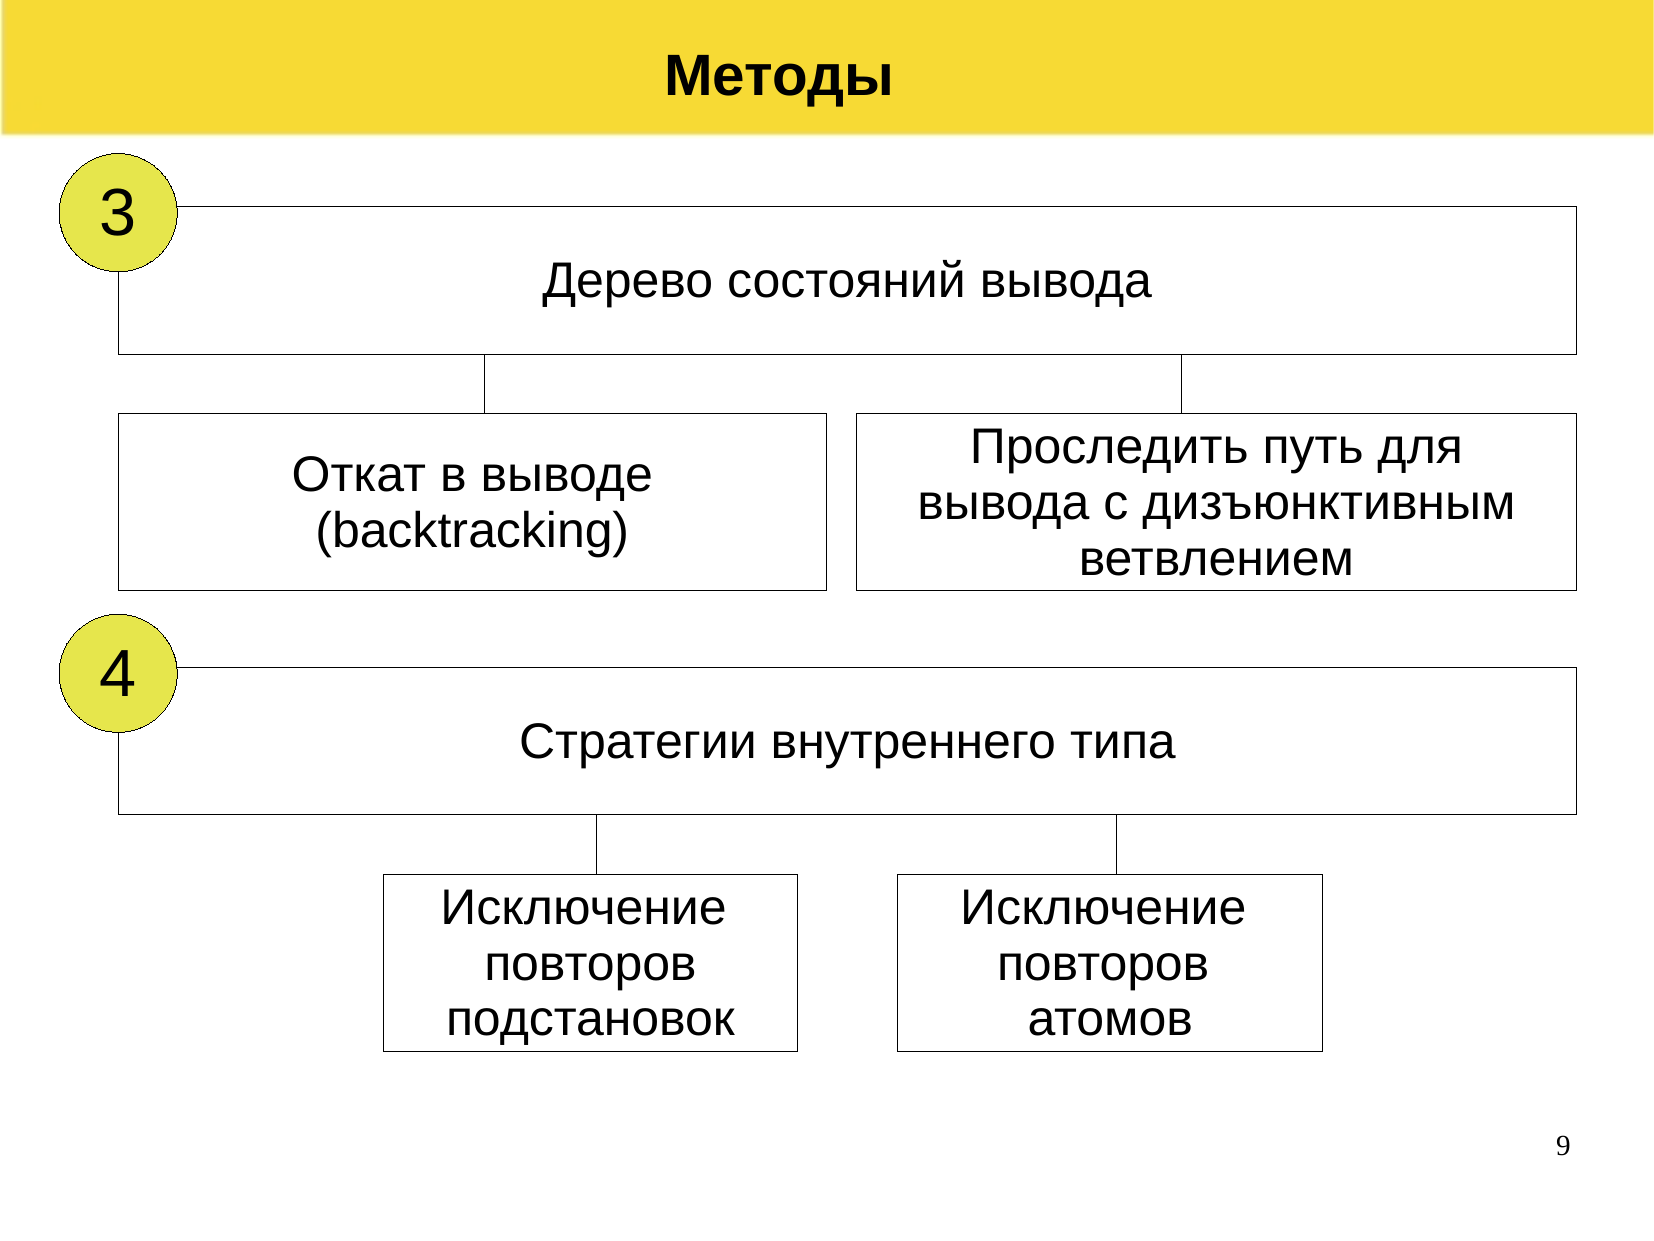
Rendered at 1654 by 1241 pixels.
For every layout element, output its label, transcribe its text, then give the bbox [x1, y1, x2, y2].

text_box Стратегии внутреннего типа [118, 667, 1577, 815]
text_box Методы [649, 35, 909, 116]
text_box Исключение повторов подстановок [383, 874, 798, 1052]
picture [0, 0, 1654, 1241]
text_box Исключение повторов атомов [897, 874, 1323, 1052]
text_box Откат в выводе (backtracking) [118, 413, 827, 591]
text_box 4 [59, 614, 178, 733]
text_box Дерево состояний вывода [118, 206, 1577, 355]
text_box 3 [59, 153, 178, 272]
text_box Проследить путь для вывода с дизъюнктивным ветвлением [856, 413, 1577, 591]
